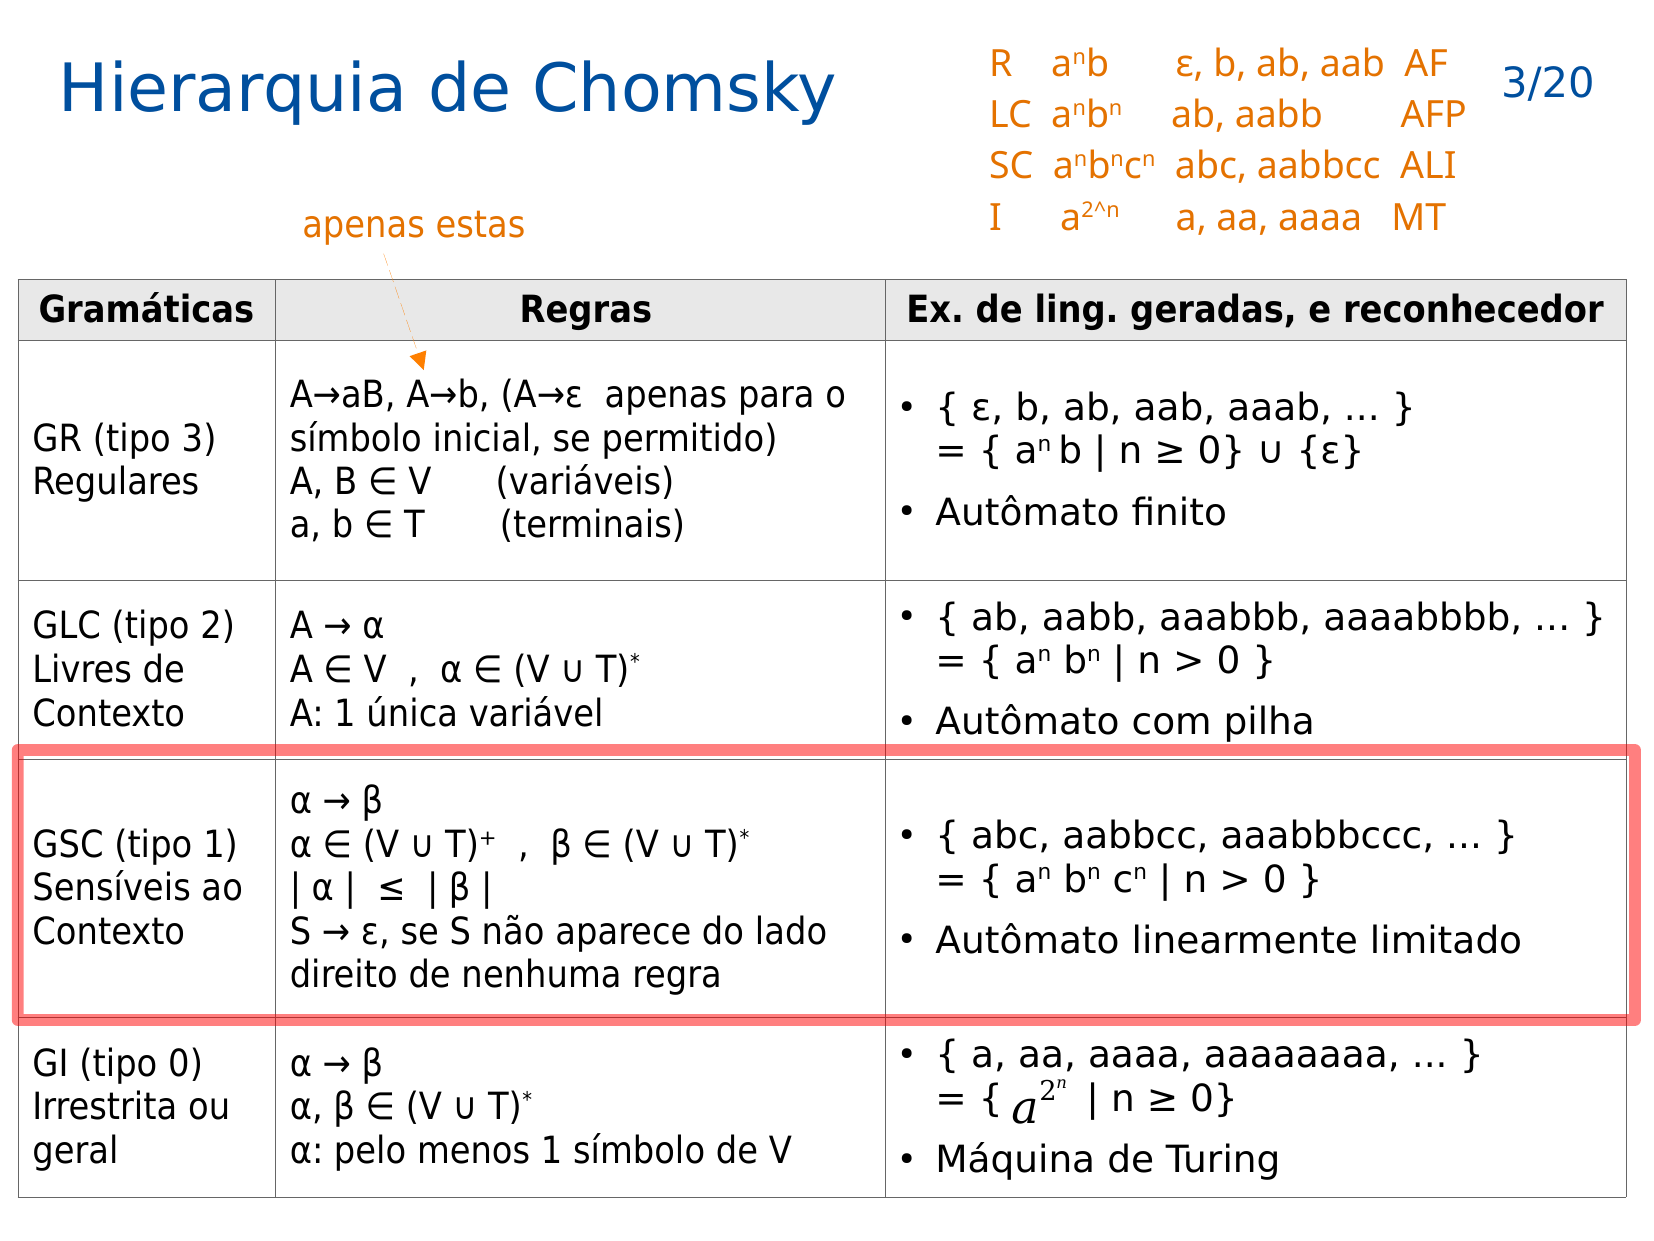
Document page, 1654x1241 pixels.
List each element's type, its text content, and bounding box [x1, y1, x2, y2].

text_box R anb ε, b, ab, aab AF LC anbn ab, aabb AFP SC anbncn abc, aabbcc ALI I a2^n a, aa, aaaa MT [974, 29, 1512, 273]
table_cell GLC (tipo 2) Livres de Contexto [19, 581, 275, 744]
table_cell GR (tipo 3) Regulares [19, 341, 275, 580]
table_header Gramáticas [19, 280, 275, 340]
text_box apenas estas [287, 195, 566, 259]
table_cell { ab, aabb, aaabbb, aaaabbbb, ... } = { an bn | n > 0 } Autômato com pilha [886, 581, 1626, 744]
chart [1005, 1072, 1073, 1135]
title Hierarquia de Chomsky [1512, 29, 1625, 148]
table_header Ex. de ling. geradas, e reconhecedor [886, 280, 1626, 340]
table_cell A→aB, A→b, (A→ε apenas para o símbolo inicial, se permitido) A, B ∈ V (variáveis) a, b ∈ T (terminais) [276, 341, 885, 580]
table_cell { ε, b, ab, aab, aaab, ... } = { an b | n ≥ 0} ∪ {ε} Autômato finito [886, 341, 1626, 580]
table_cell α → β α ∈ (V ∪ T)⁺ , β ∈ (V ∪ T)* | α | ≤ | β | S → ε, se S não aparece do lado direito de nenhuma regra [276, 760, 885, 1014]
table_cell A → α A ∈ V , α ∈ (V ∪ T)* A: 1 única variável [276, 581, 885, 744]
title Hierarquia de Chomsky [59, 29, 974, 148]
table_cell GSC (tipo 1) Sensíveis ao Contexto [24, 760, 275, 1014]
table_cell { a, aa, aaaa, aaaaaaaa, ... } = { | n ≥ 0} Máquina de Turing [886, 1026, 1626, 1197]
table_cell α → β α, β ∈ (V ∪ T)* α: pelo menos 1 símbolo de V [276, 1026, 885, 1197]
table_header Regras [276, 280, 885, 340]
table_cell { abc, aabbcc, aaabbbccc, ... } = { an bn cn | n > 0 } Autômato linearmente limitado [886, 760, 1626, 1014]
table_cell GI (tipo 0) Irrestrita ou geral [19, 1026, 275, 1197]
